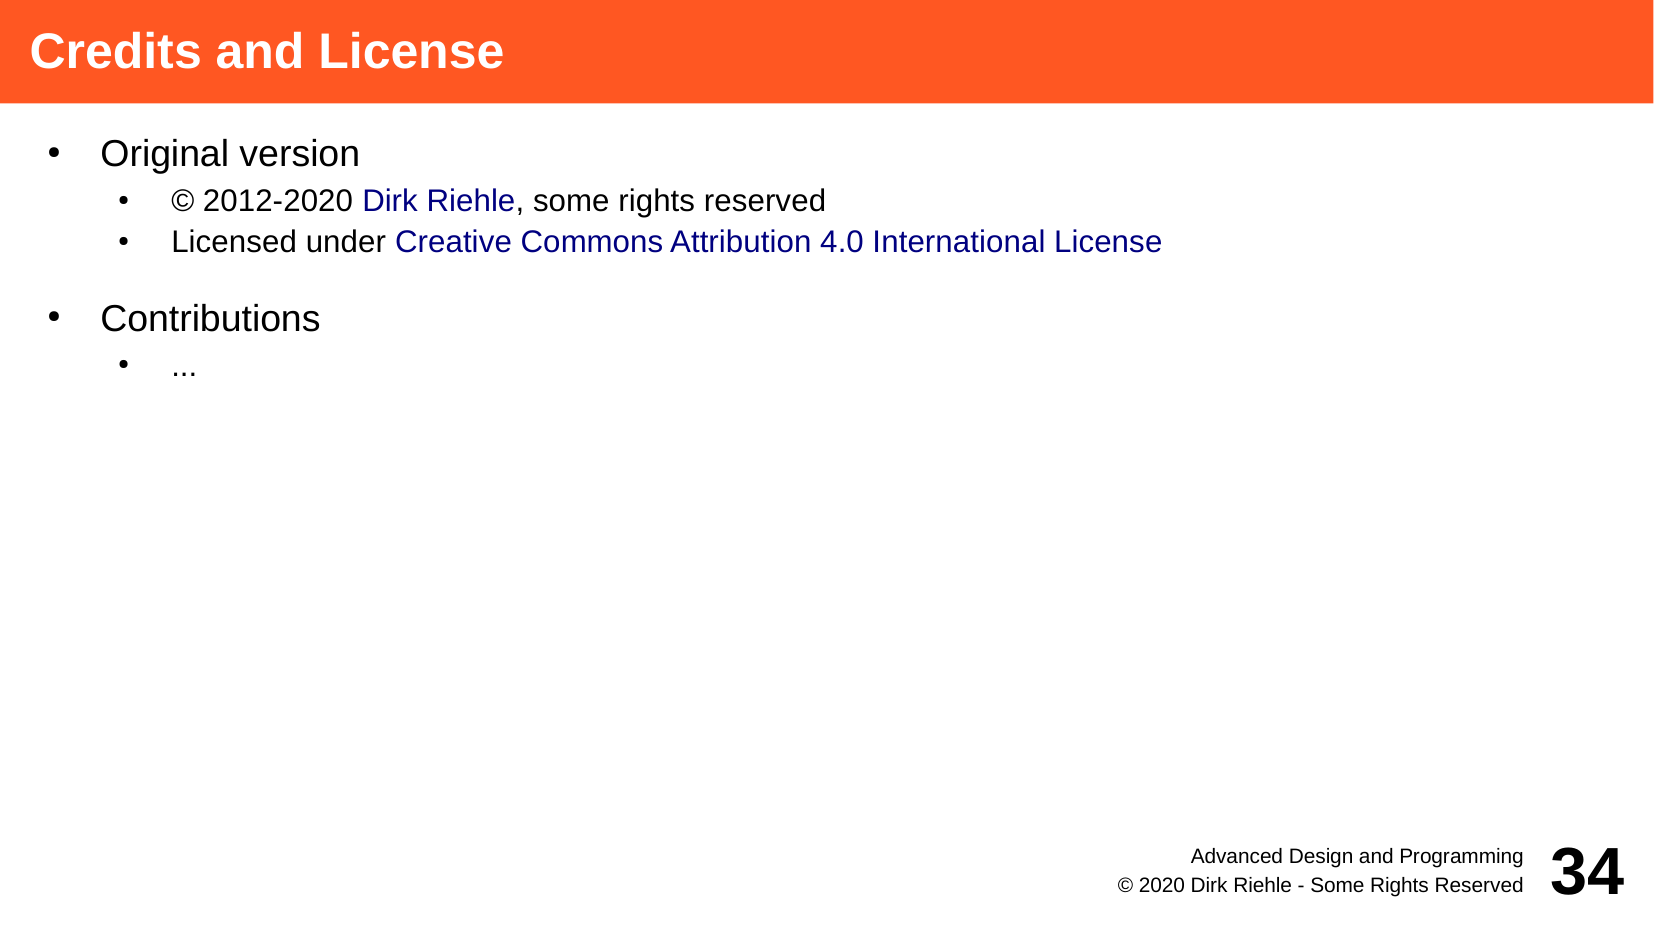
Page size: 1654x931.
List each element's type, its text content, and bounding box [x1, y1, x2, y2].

title Credits and License [0, 0, 1654, 104]
list Original version © 2012-2020 Dirk Riehle, some rights reserved Licensed under Creative Commons Attribution 4.0 International License Contributions ... [29, 132, 1625, 813]
